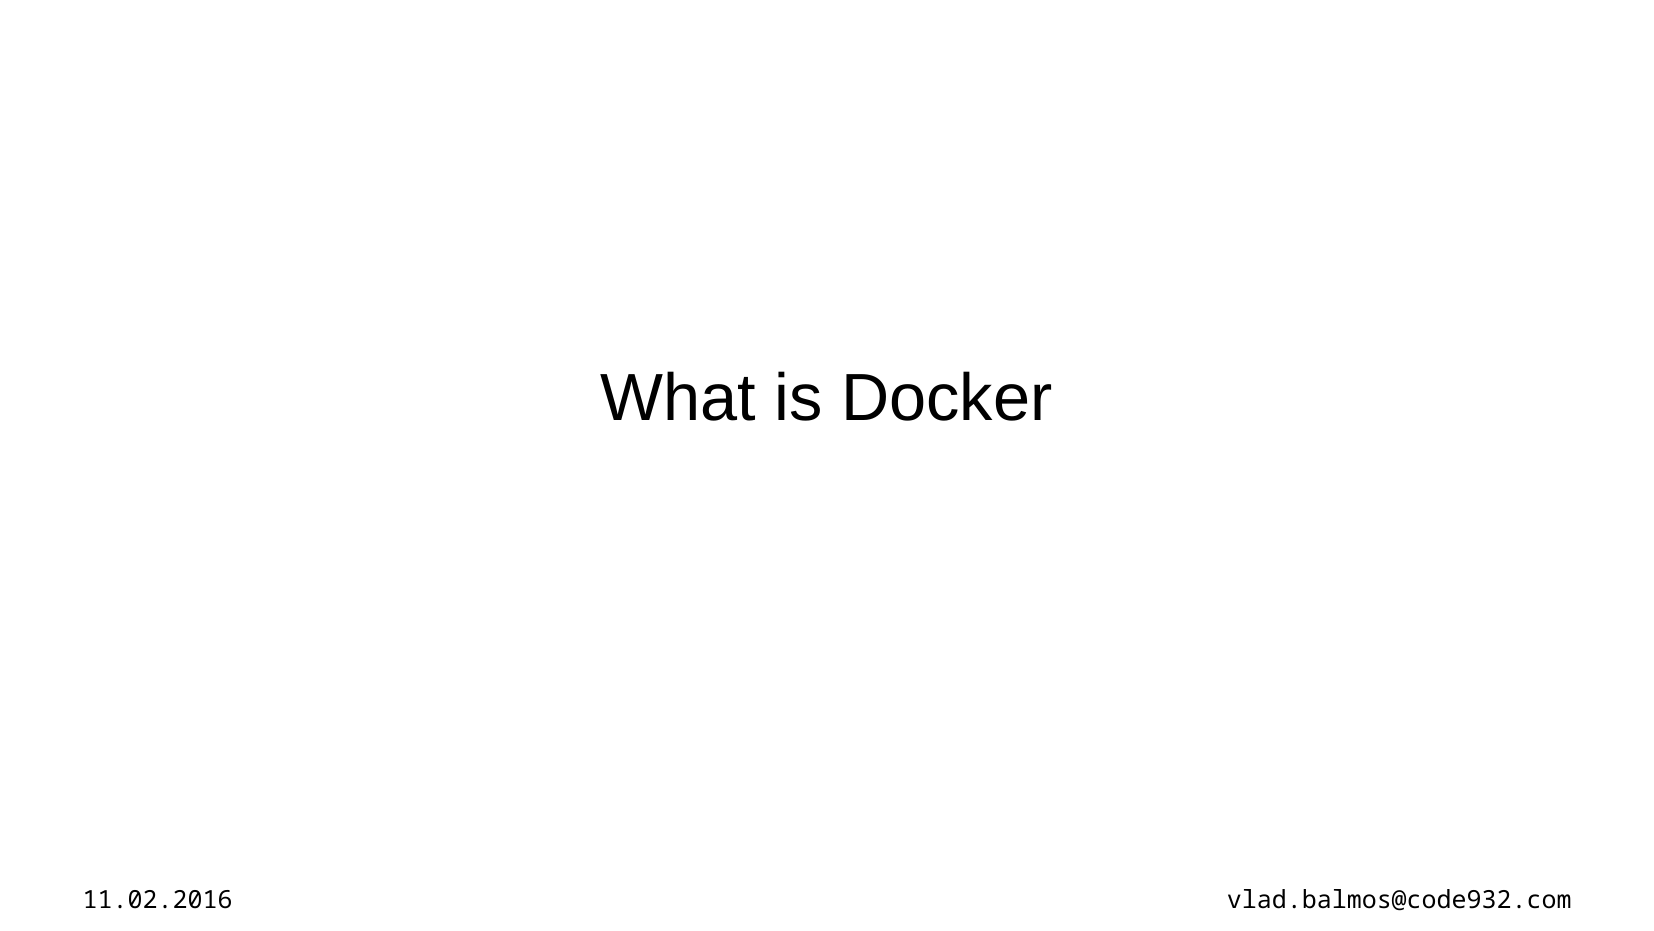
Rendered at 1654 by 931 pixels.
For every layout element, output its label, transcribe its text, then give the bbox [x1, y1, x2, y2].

subtitle What is Docker [82, 37, 1571, 758]
